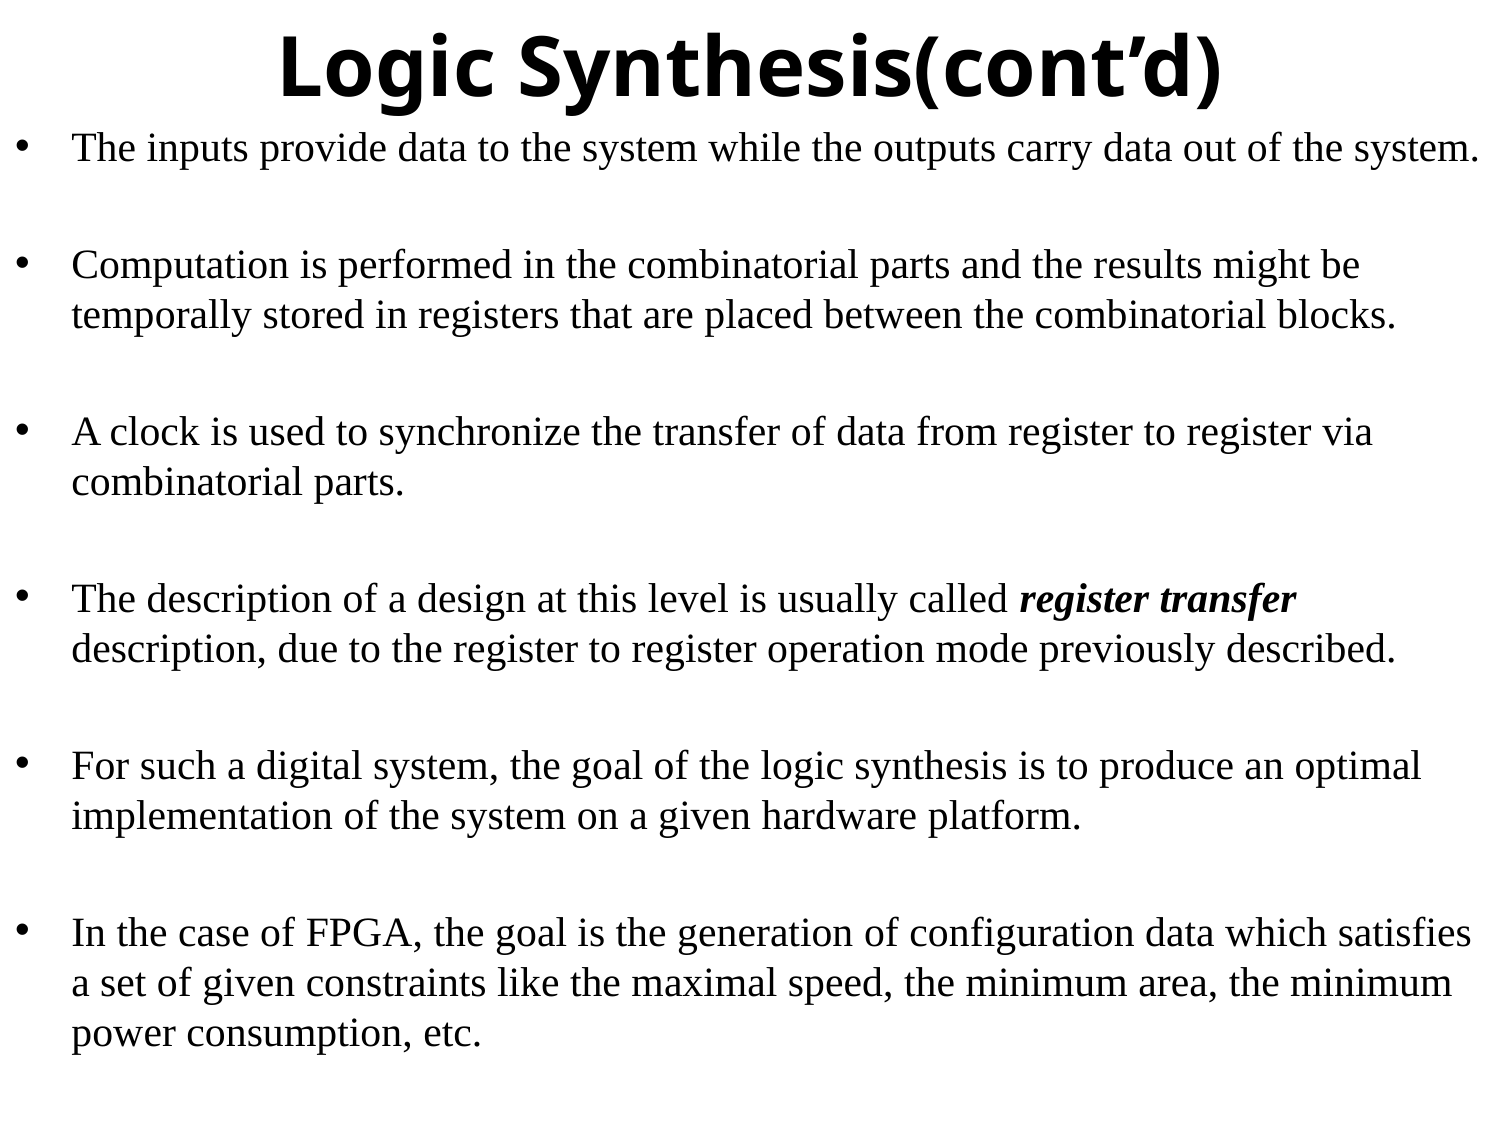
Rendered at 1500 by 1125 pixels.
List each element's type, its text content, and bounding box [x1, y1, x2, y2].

title Logic Synthesis(cont’d) [75, 0, 1425, 112]
list The inputs provide data to the system while the outputs carry data out of the system. Computation is performed in the combinatorial parts and the results might be temporally stored in registers that are placed between the combinatorial blocks. A clock is used to synchronize the transfer of data from register to register via combinatorial parts. The description of a design at this level is usually called register transfer description, due to the register to register operation mode previously described. For such a digital system, the goal of the logic synthesis is to produce an optimal implementation of the system on a given hardware platform. In the case of FPGA, the goal is the generation of configuration data which satisfies a set of given constraints like the maximal speed, the minimum area, the minimum power consumption, etc. [0, 112, 1500, 1100]
